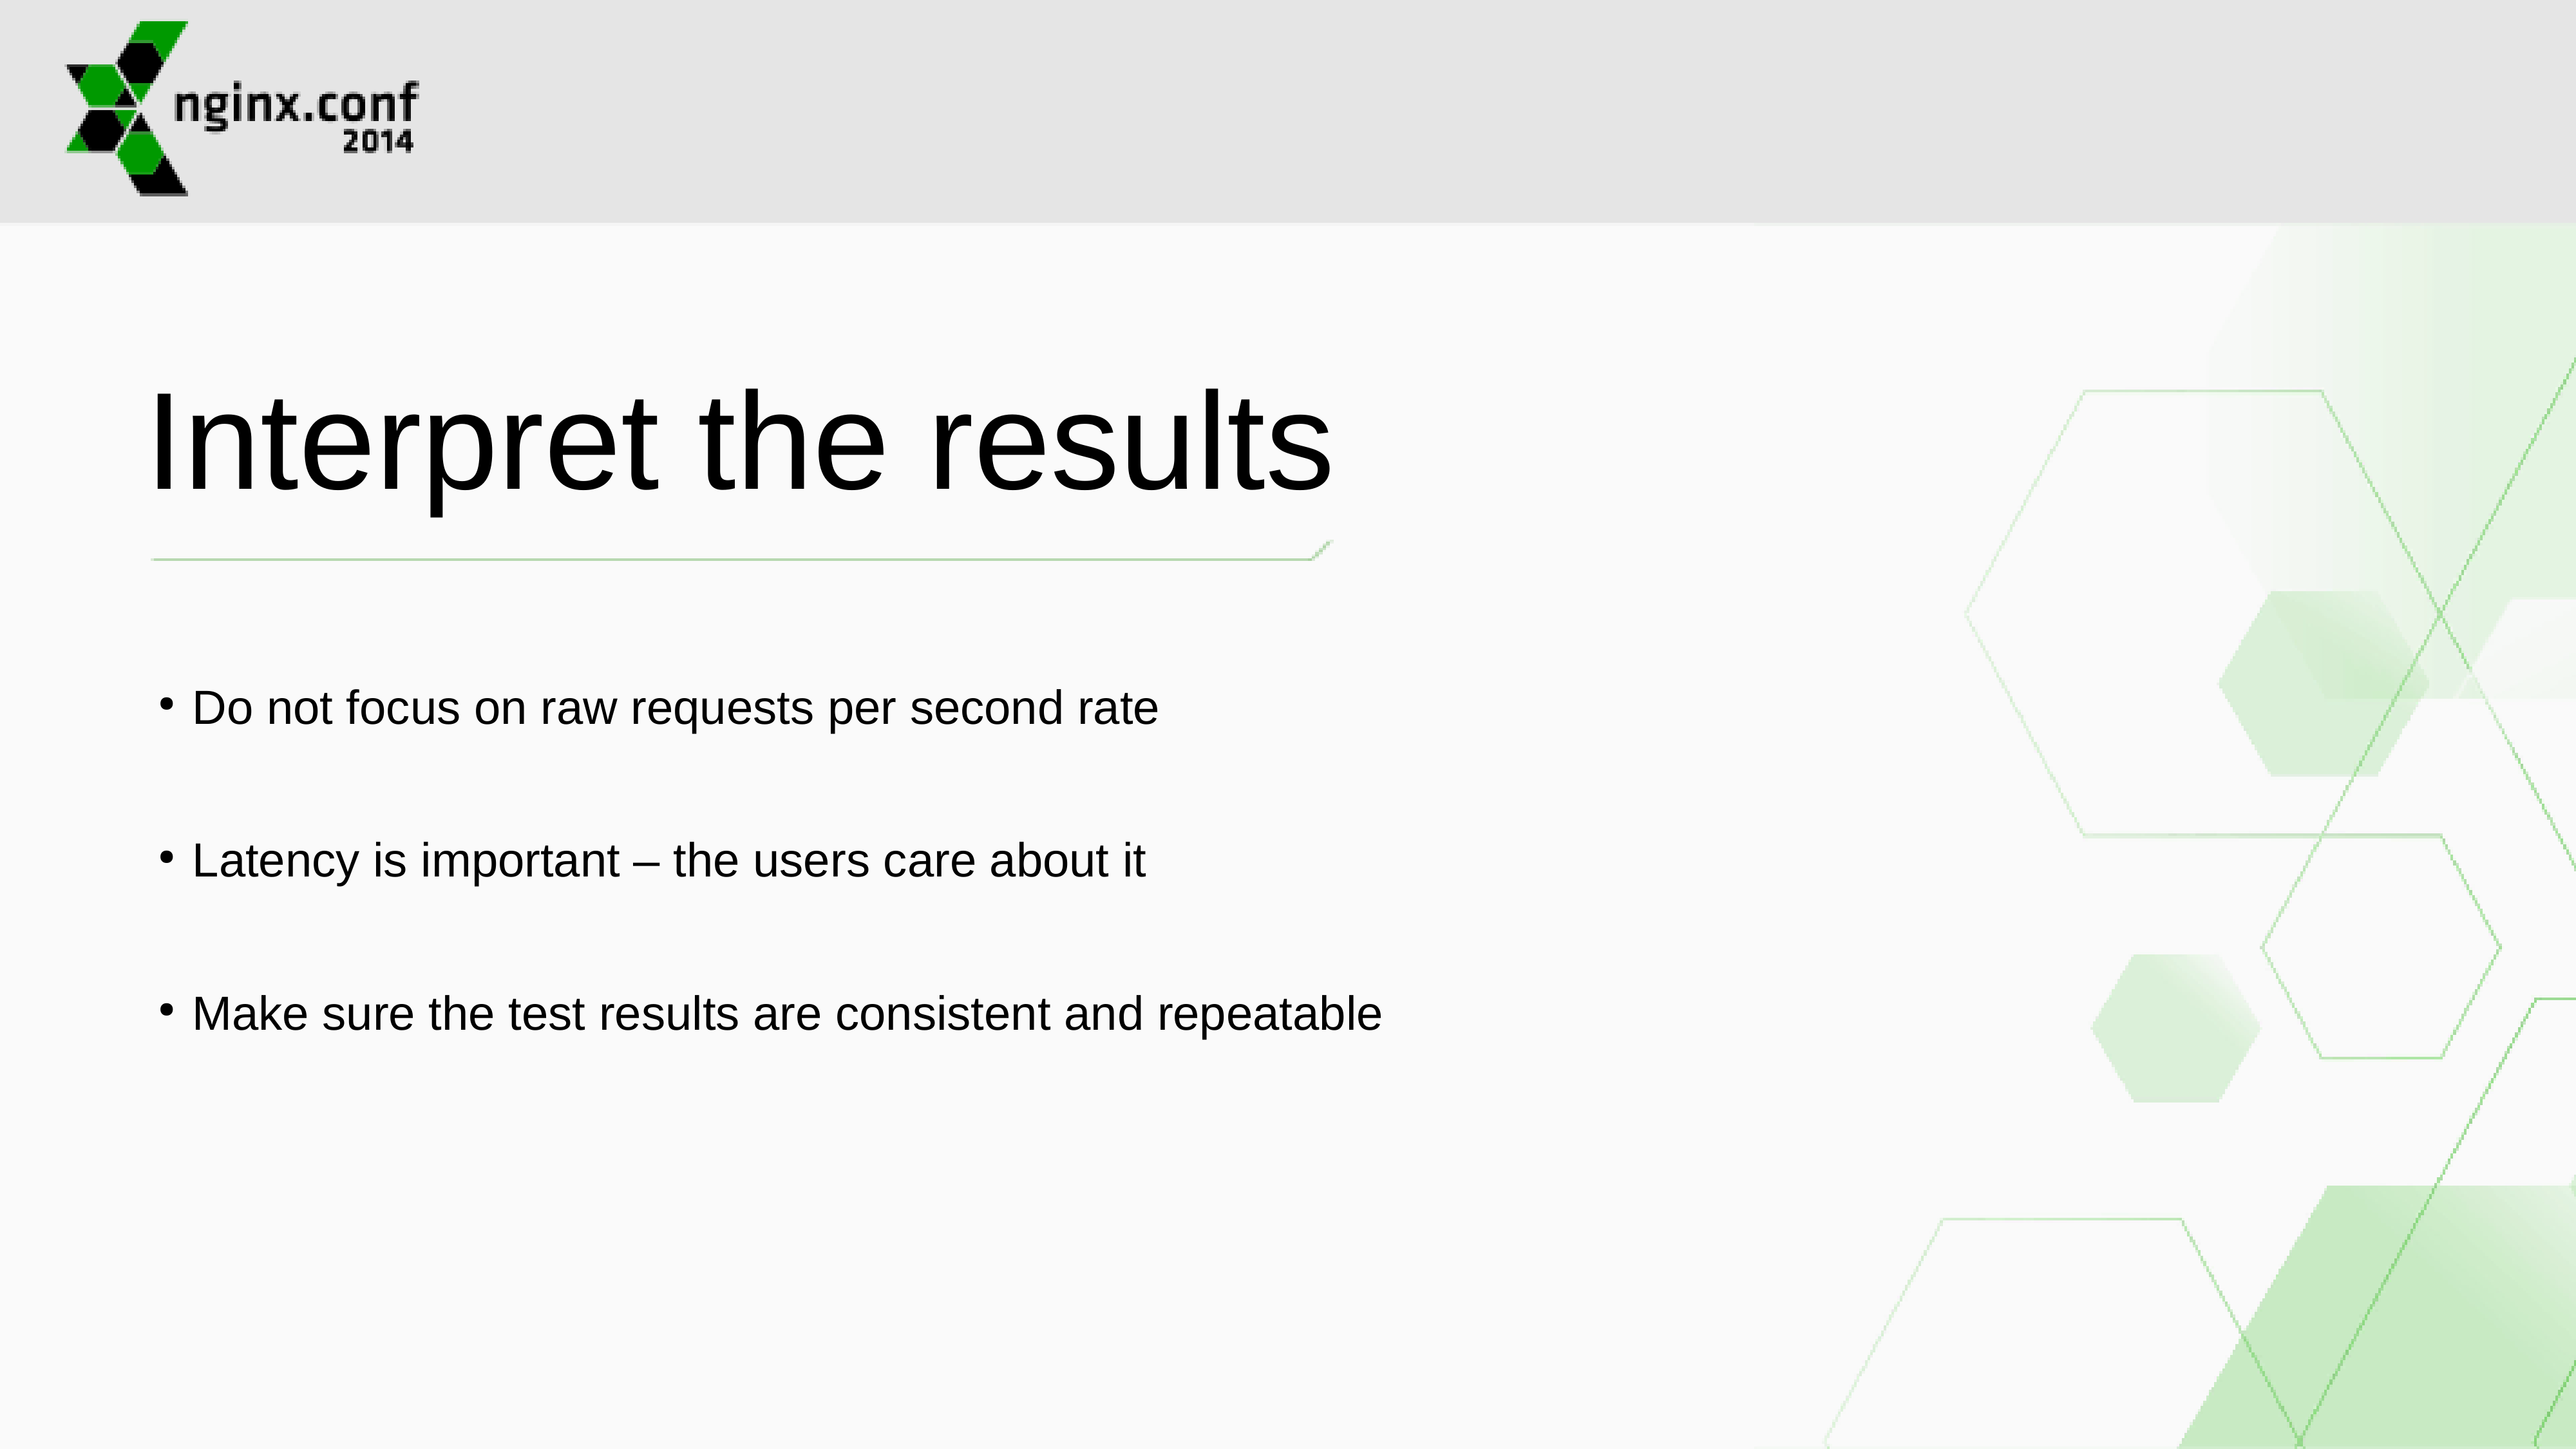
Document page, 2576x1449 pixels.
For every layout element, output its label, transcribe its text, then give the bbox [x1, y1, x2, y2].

title Interpret the results [145, 350, 1700, 584]
picture [0, 0, 2576, 1449]
list Do not focus on raw requests per second rate Latency is important – the users care about it Make sure the test results are consistent and repeatable [146, 676, 1659, 1218]
